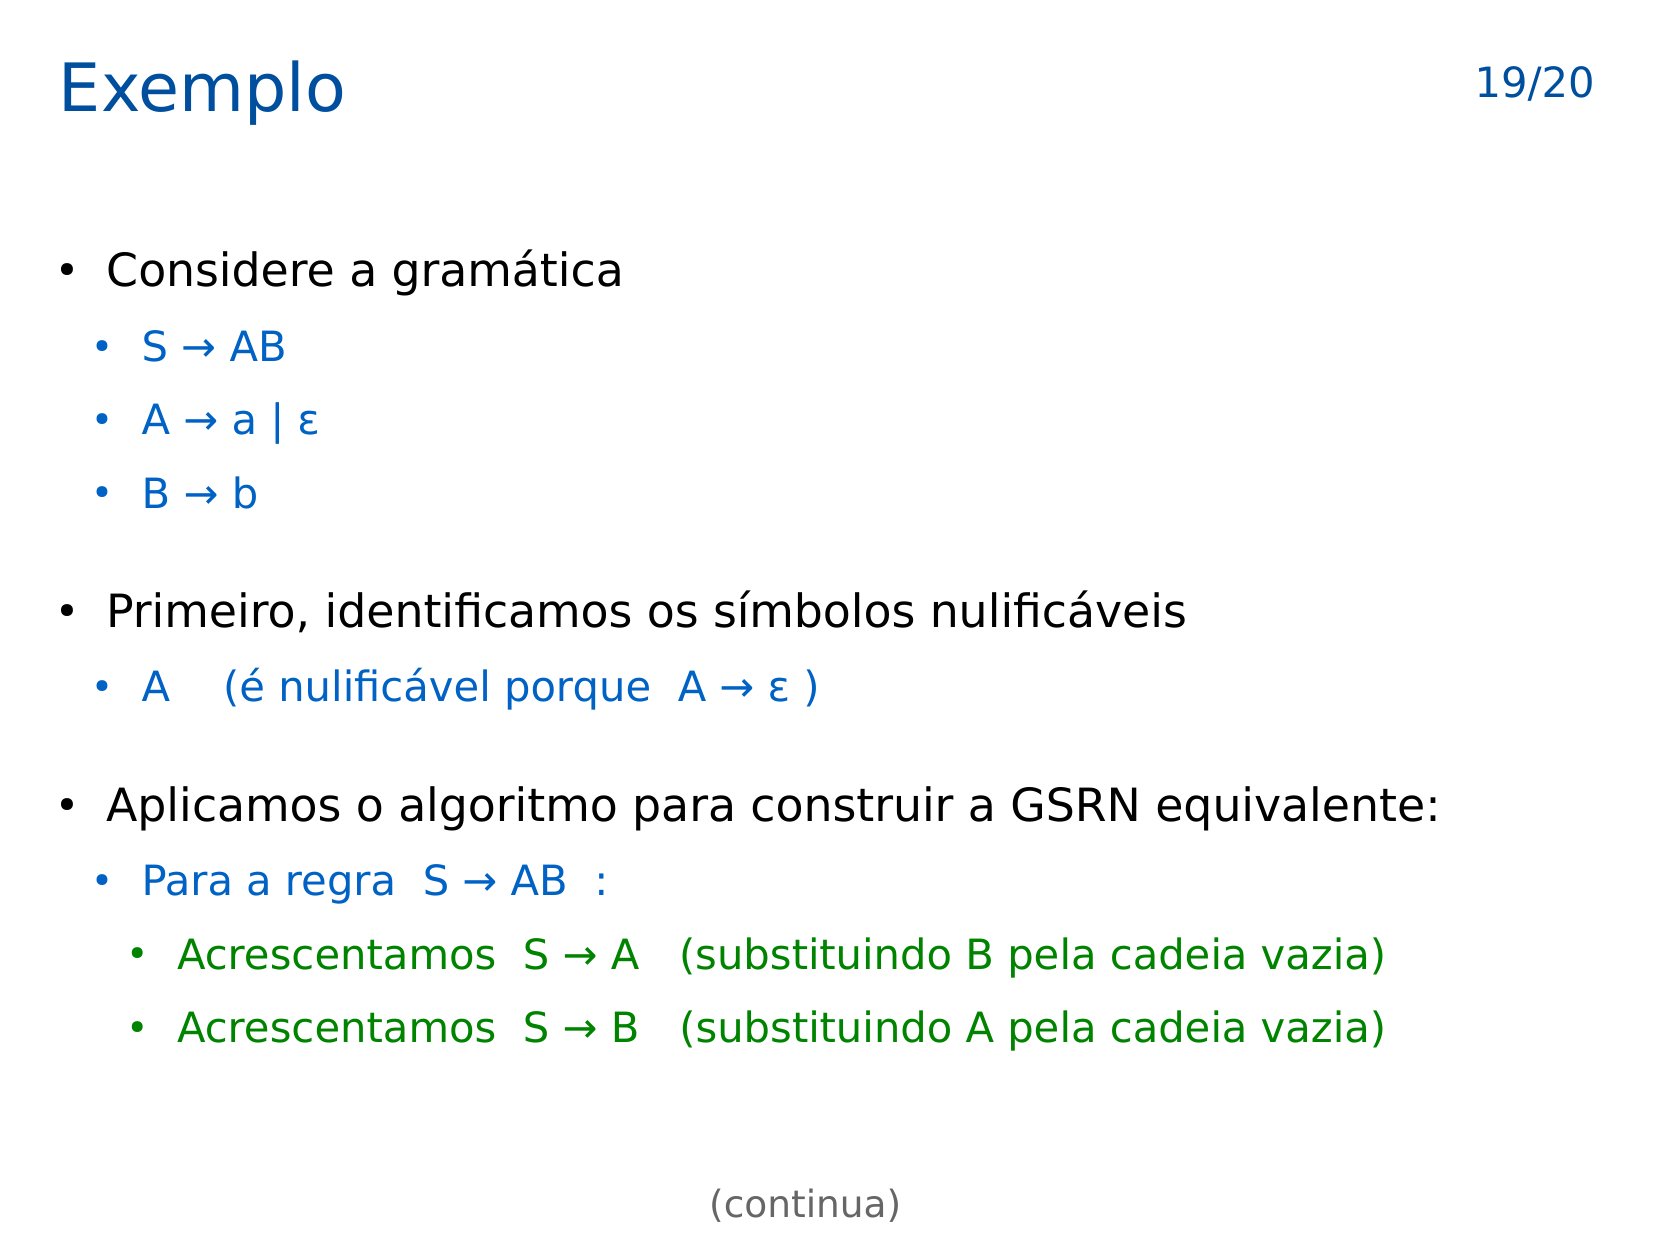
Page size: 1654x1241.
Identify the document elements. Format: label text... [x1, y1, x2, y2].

list Considere a gramática S → AB A → a | ε B → b Primeiro, identificamos os símbolos nulificáveis A (é nulificável porque A → ε ) Aplicamos o algoritmo para construir a GSRN equivalente: Para a regra S → AB : Acrescentamos S → A (substituindo B pela cadeia vazia) Acrescentamos S → B (substituindo A pela cadeia vazia) [59, 236, 1595, 1211]
text_box (continua) [694, 1174, 917, 1234]
title Exemplo [59, 29, 1625, 148]
